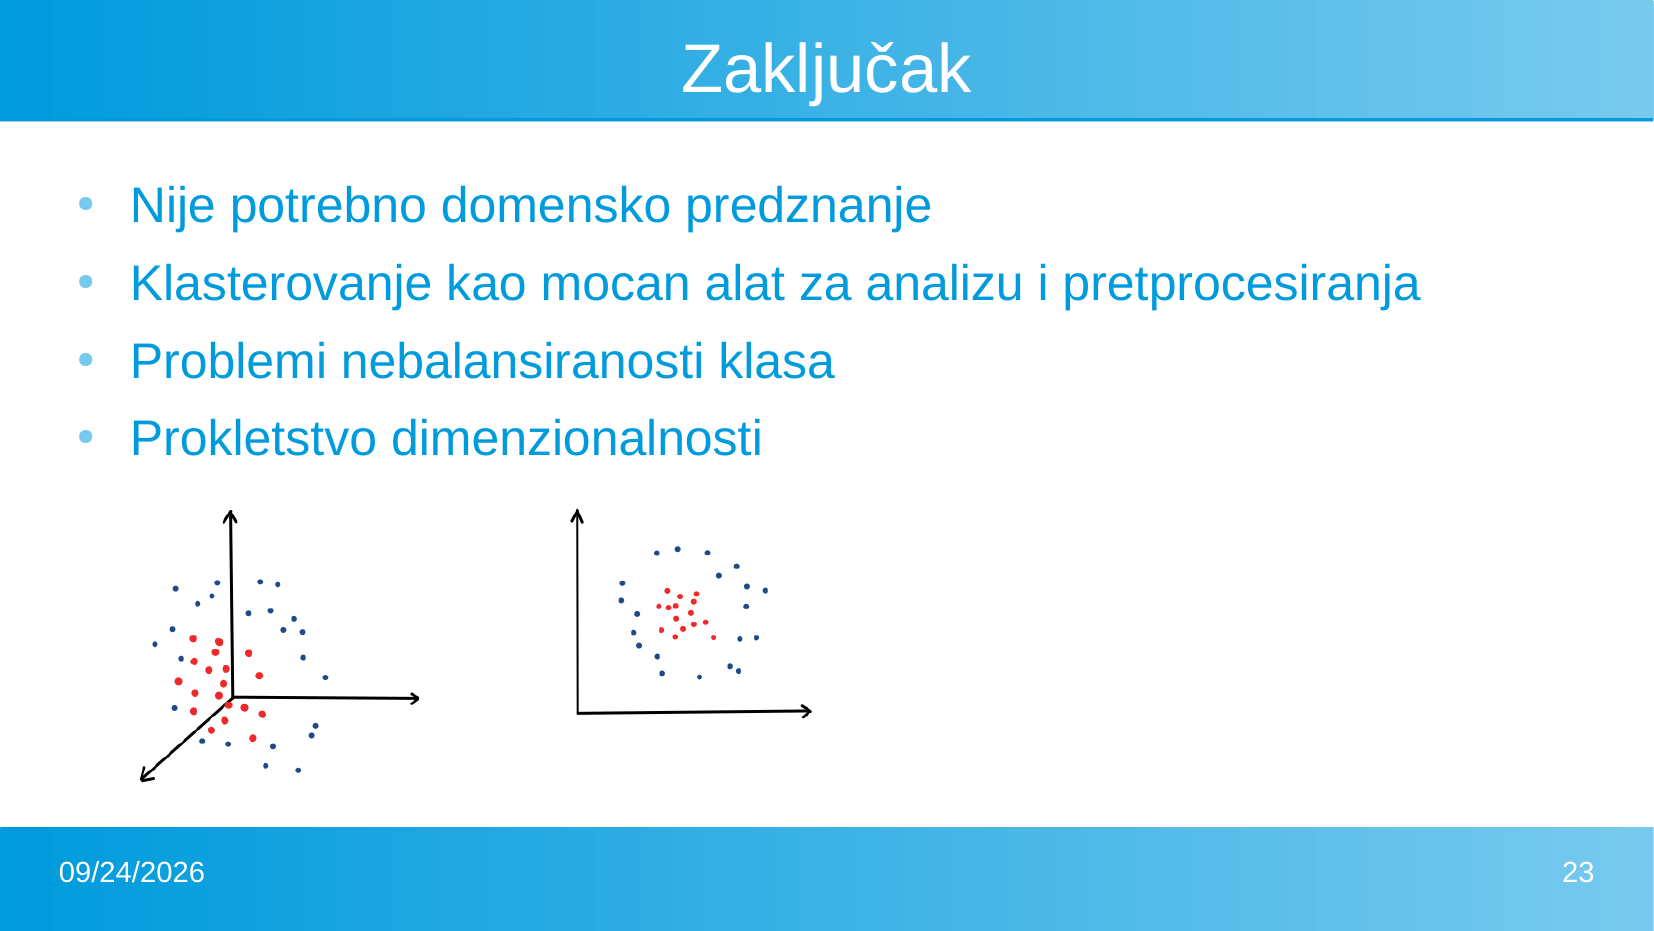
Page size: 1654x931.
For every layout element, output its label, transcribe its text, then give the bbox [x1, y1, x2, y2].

title Zaključak [59, 29, 1595, 108]
list Nije potrebno domensko predznanje Klasterovanje kao mocan alat za analizu i pretprocesiranja Problemi nebalansiranosti klasa Prokletstvo dimenzionalnosti [59, 177, 1595, 768]
picture [88, 487, 863, 826]
